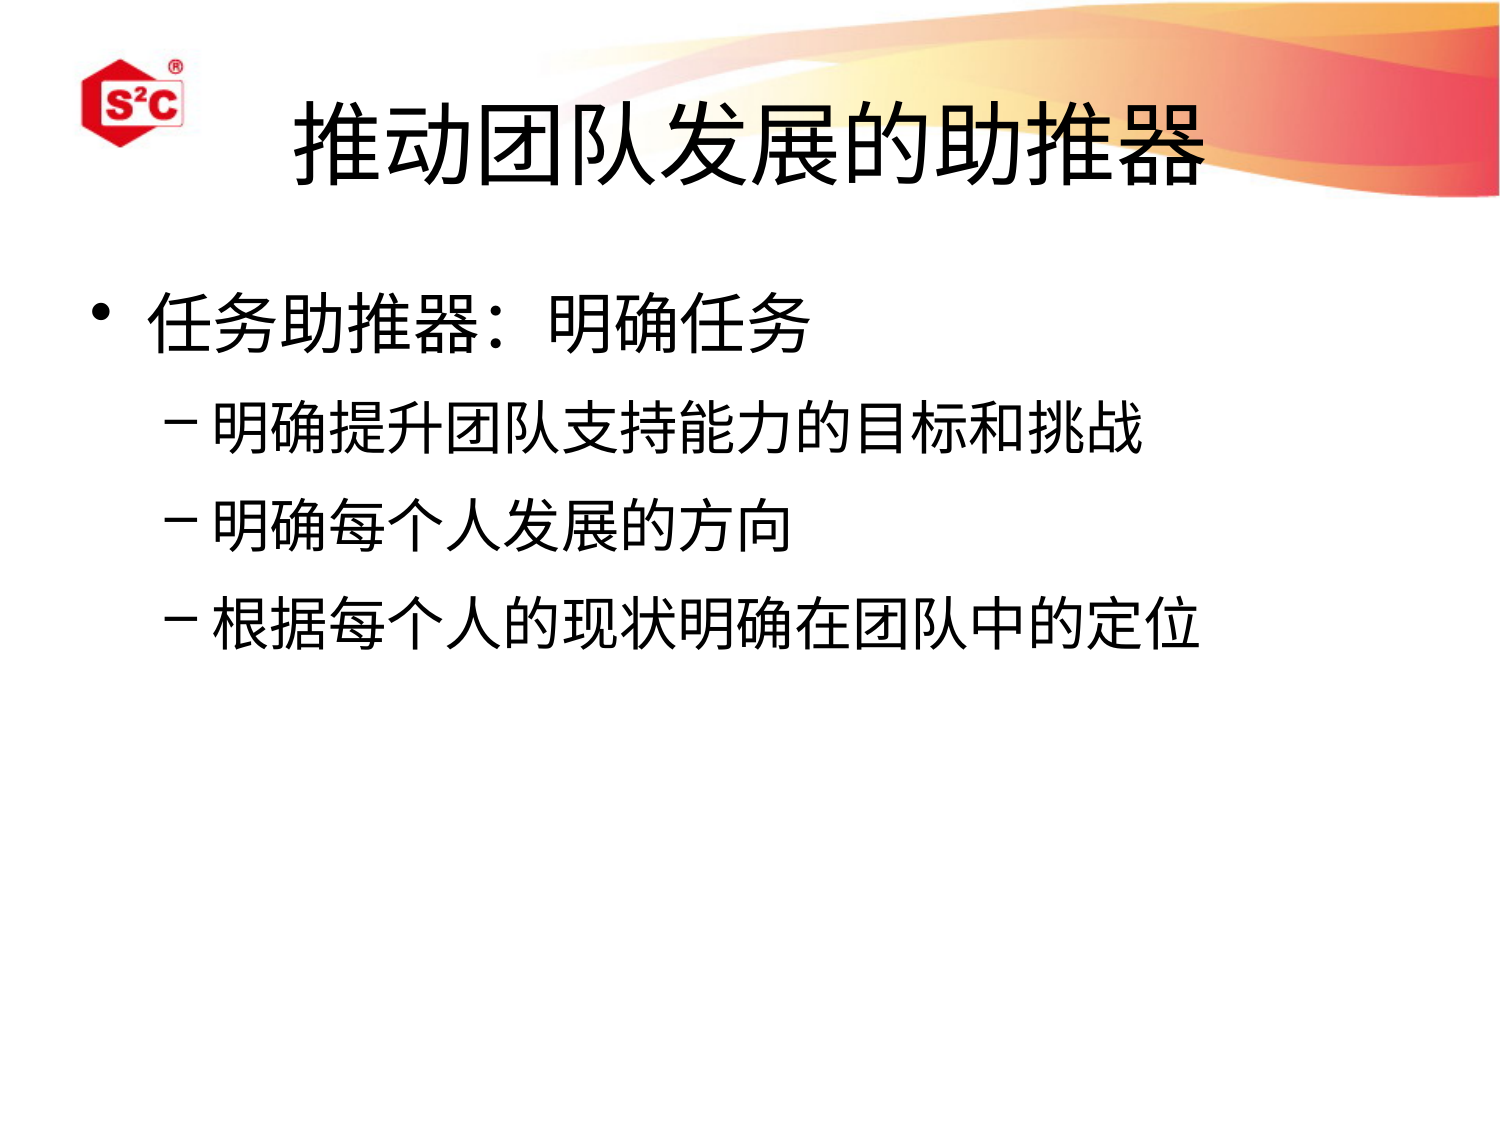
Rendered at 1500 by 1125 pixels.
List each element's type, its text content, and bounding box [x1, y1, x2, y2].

title 推动团队发展的助推器 [75, 44, 1425, 233]
list 任务助推器：明确任务 明确提升团队支持能力的目标和挑战 明确每个人发展的方向 根据每个人的现状明确在团队中的定位 [75, 263, 1425, 1006]
picture [0, 0, 1500, 1125]
